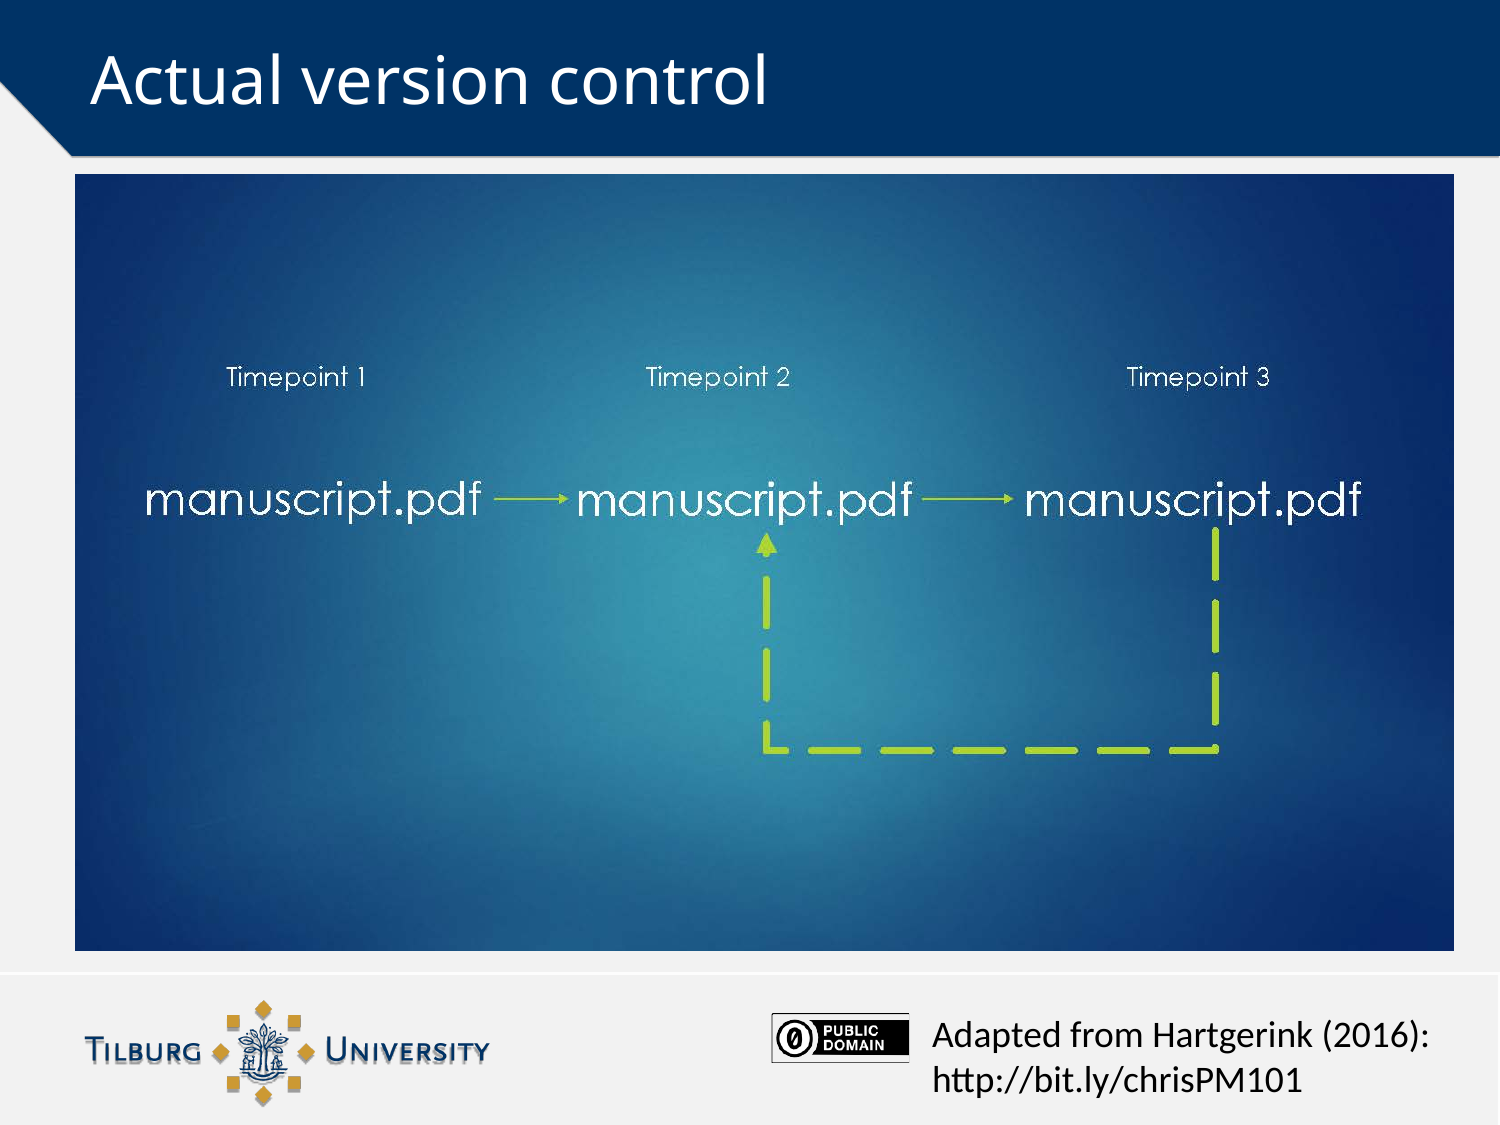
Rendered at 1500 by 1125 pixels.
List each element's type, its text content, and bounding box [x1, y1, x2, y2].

picture [75, 174, 1454, 951]
text_box [772, 1014, 909, 1062]
title Actual version control [75, 0, 1426, 156]
text_box Adapted from Hartgerink (2016): http://bit.ly/chrisPM101 [917, 1002, 1454, 1109]
